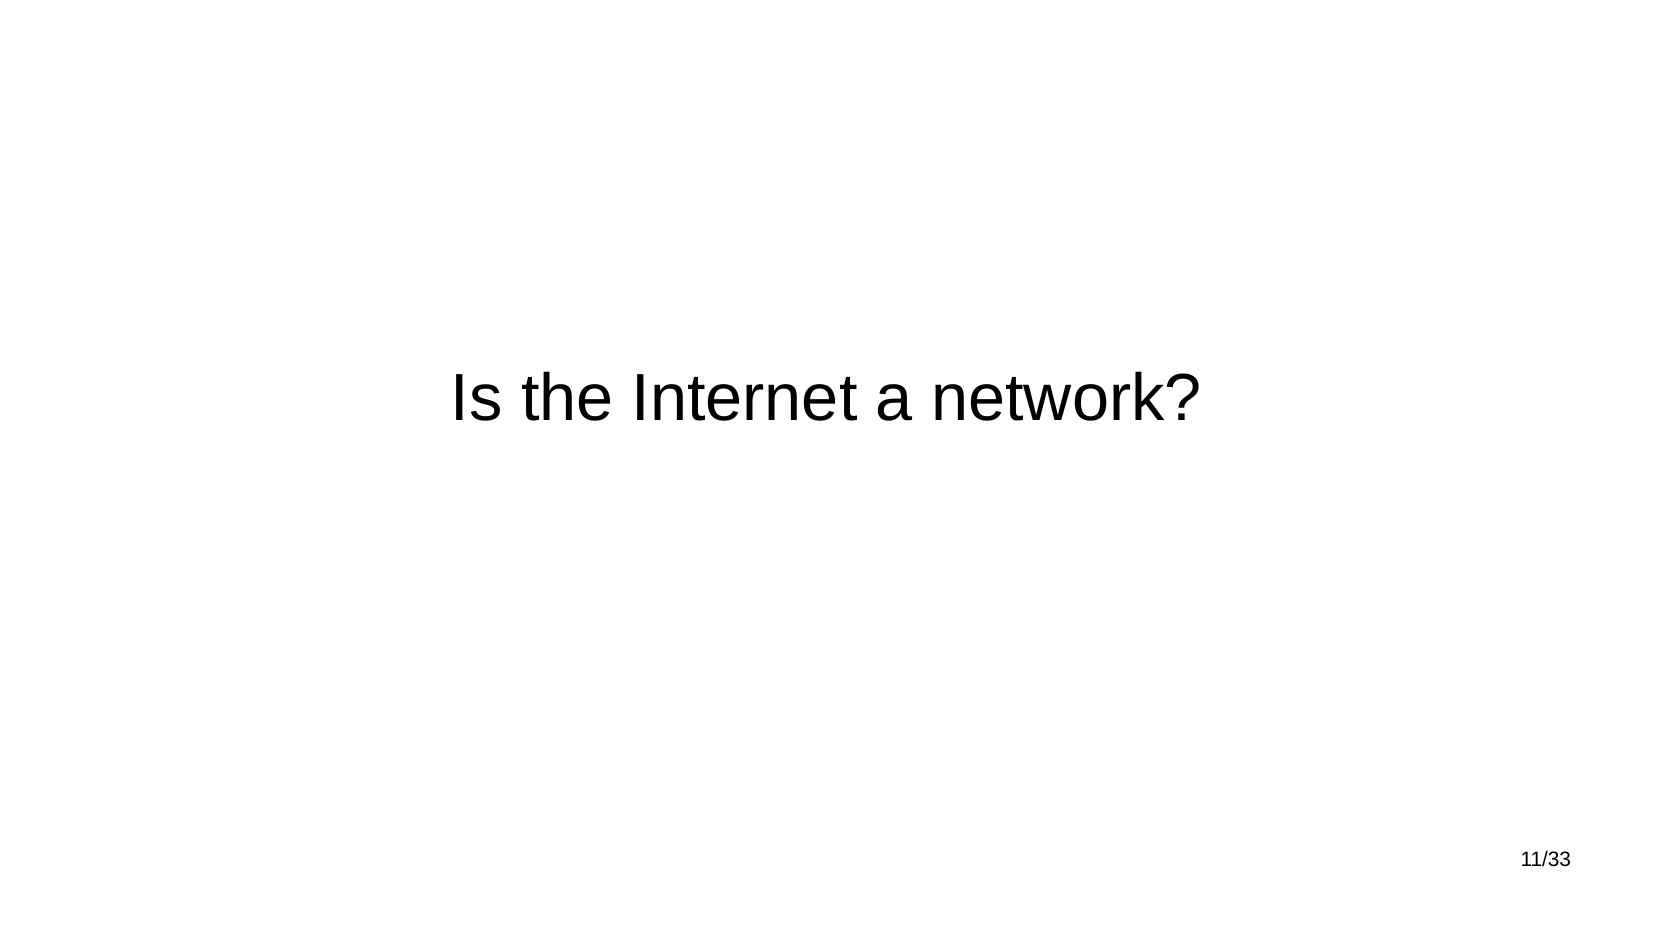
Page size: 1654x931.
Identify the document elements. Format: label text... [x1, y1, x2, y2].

subtitle Is the Internet a network? [82, 37, 1571, 757]
